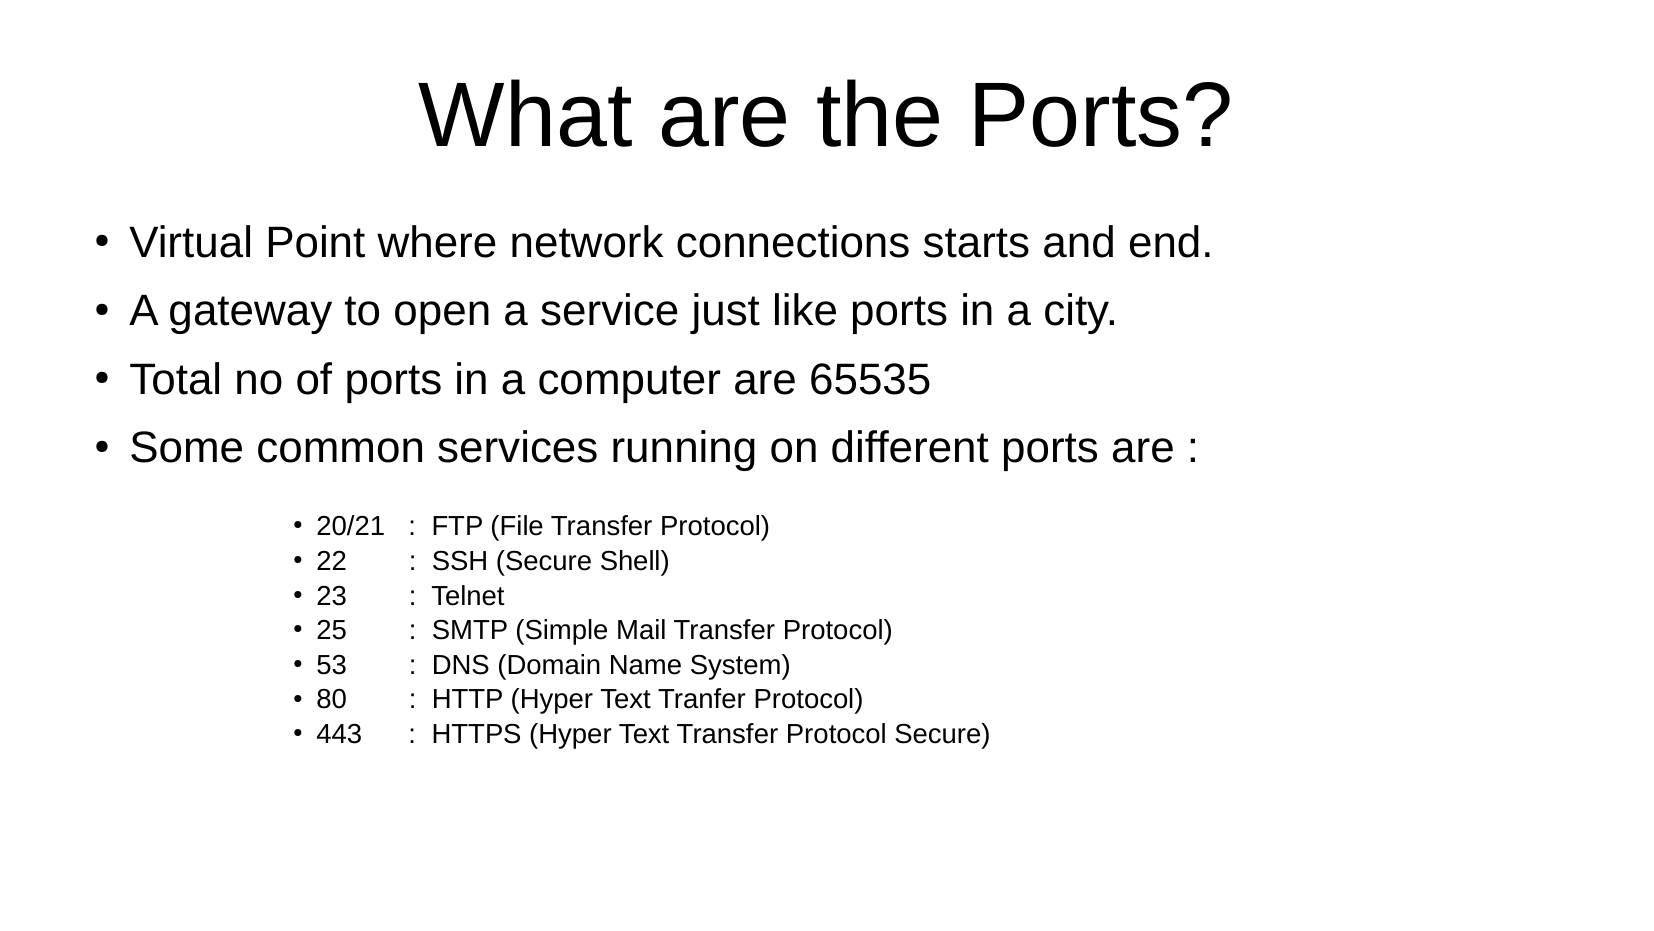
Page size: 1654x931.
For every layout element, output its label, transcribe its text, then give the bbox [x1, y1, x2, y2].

list Virtual Point where network connections starts and end. A gateway to open a service just like ports in a city. Total no of ports in a computer are 65535 Some common services running on different ports are : 20/21 : FTP (File Transfer Protocol) 22 : SSH (Secure Shell) 23 : Telnet 25 : SMTP (Simple Mail Transfer Protocol) 53 : DNS (Domain Name System) 80 : HTTP (Hyper Text Tranfer Protocol) 443 : HTTPS (Hyper Text Transfer Protocol Secure) [82, 217, 1571, 758]
title What are the Ports? [82, 37, 1571, 193]
